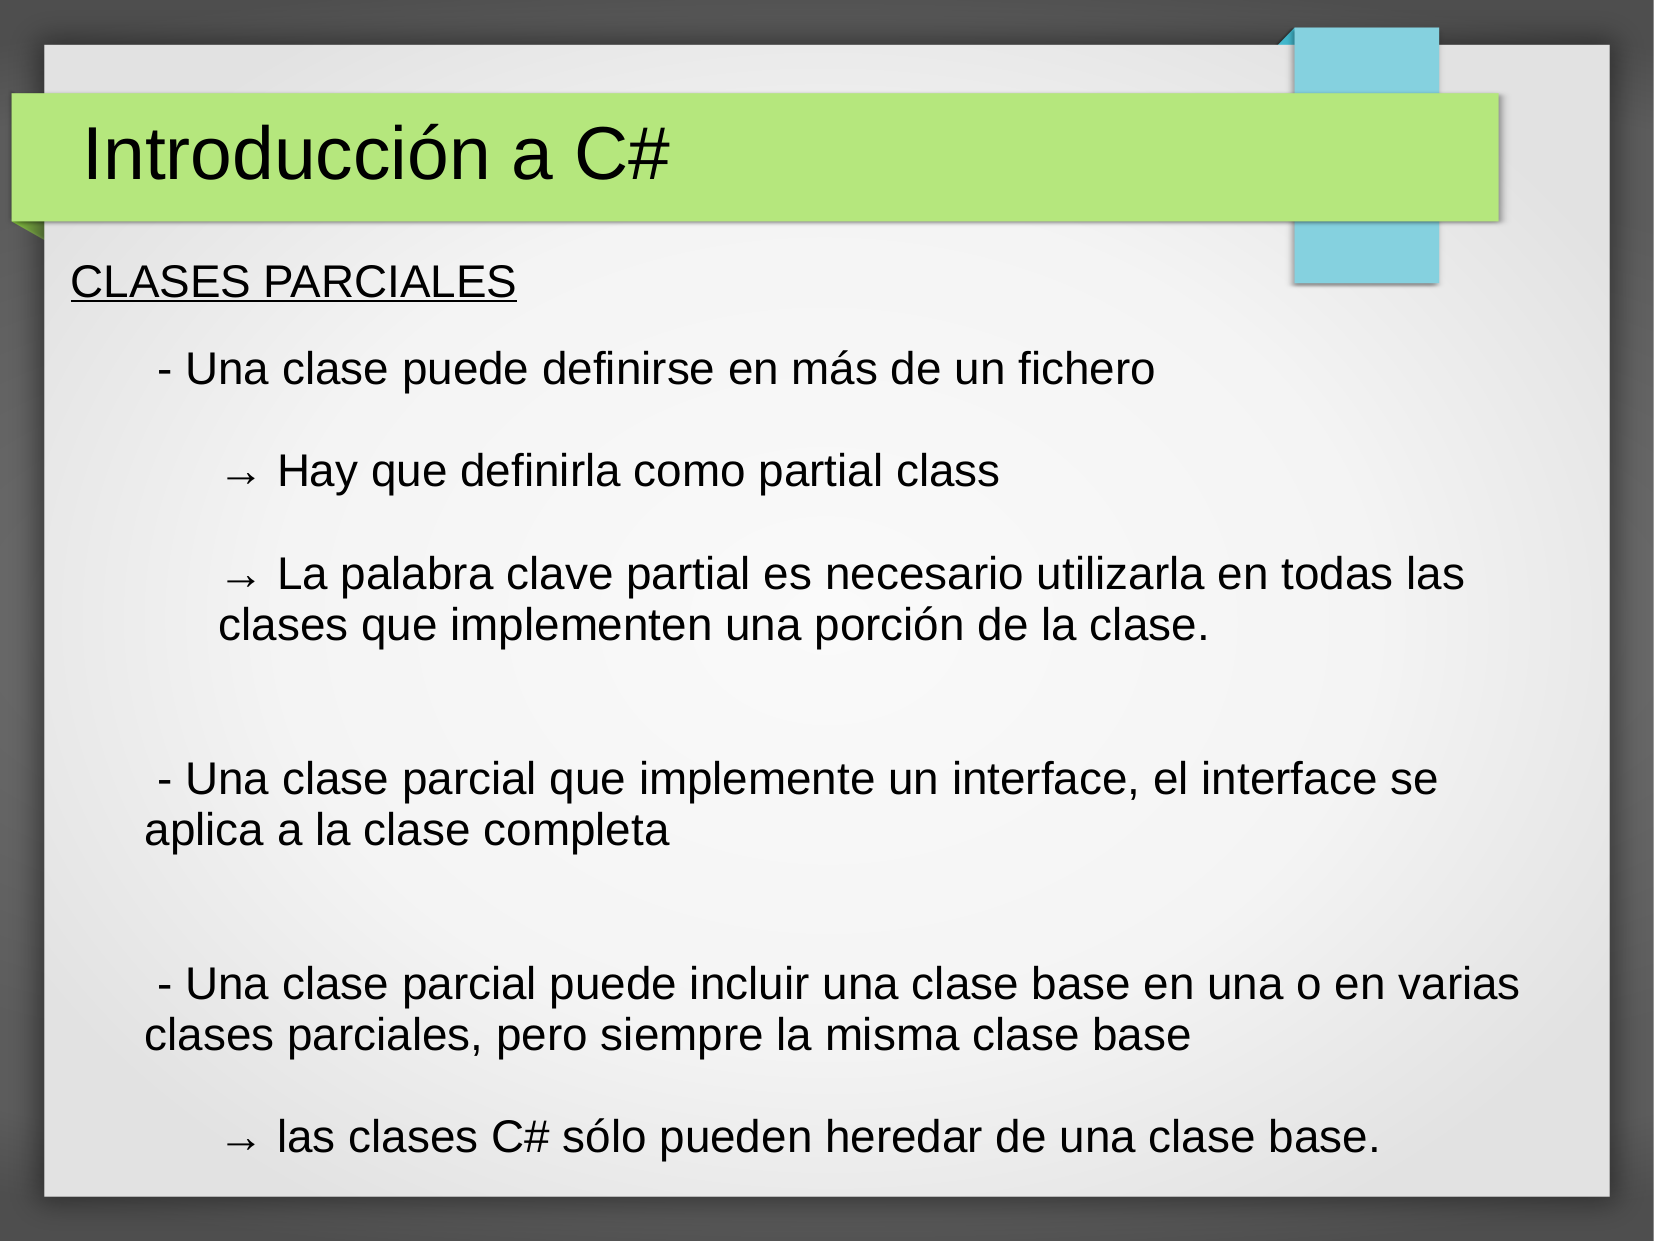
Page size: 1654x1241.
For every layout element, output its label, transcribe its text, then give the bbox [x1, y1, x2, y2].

text_box CLASES PARCIALES [70, 255, 1536, 308]
picture [0, 0, 1654, 1241]
text_box - Una clase puede definirse en más de un fichero → Hay que definirla como partial class → La palabra clave partial es necesario utilizarla en todas las clases que implementen una porción de la clase. - Una clase parcial que implemente un interface, el interface se aplica a la clase completa - Una clase parcial puede incluir una clase base en una o en varias clases parciales, pero siempre la misma clase base → las clases C# sólo pueden heredar de una clase base. [70, 342, 1540, 1163]
title Introducción a C# [82, 94, 1264, 213]
